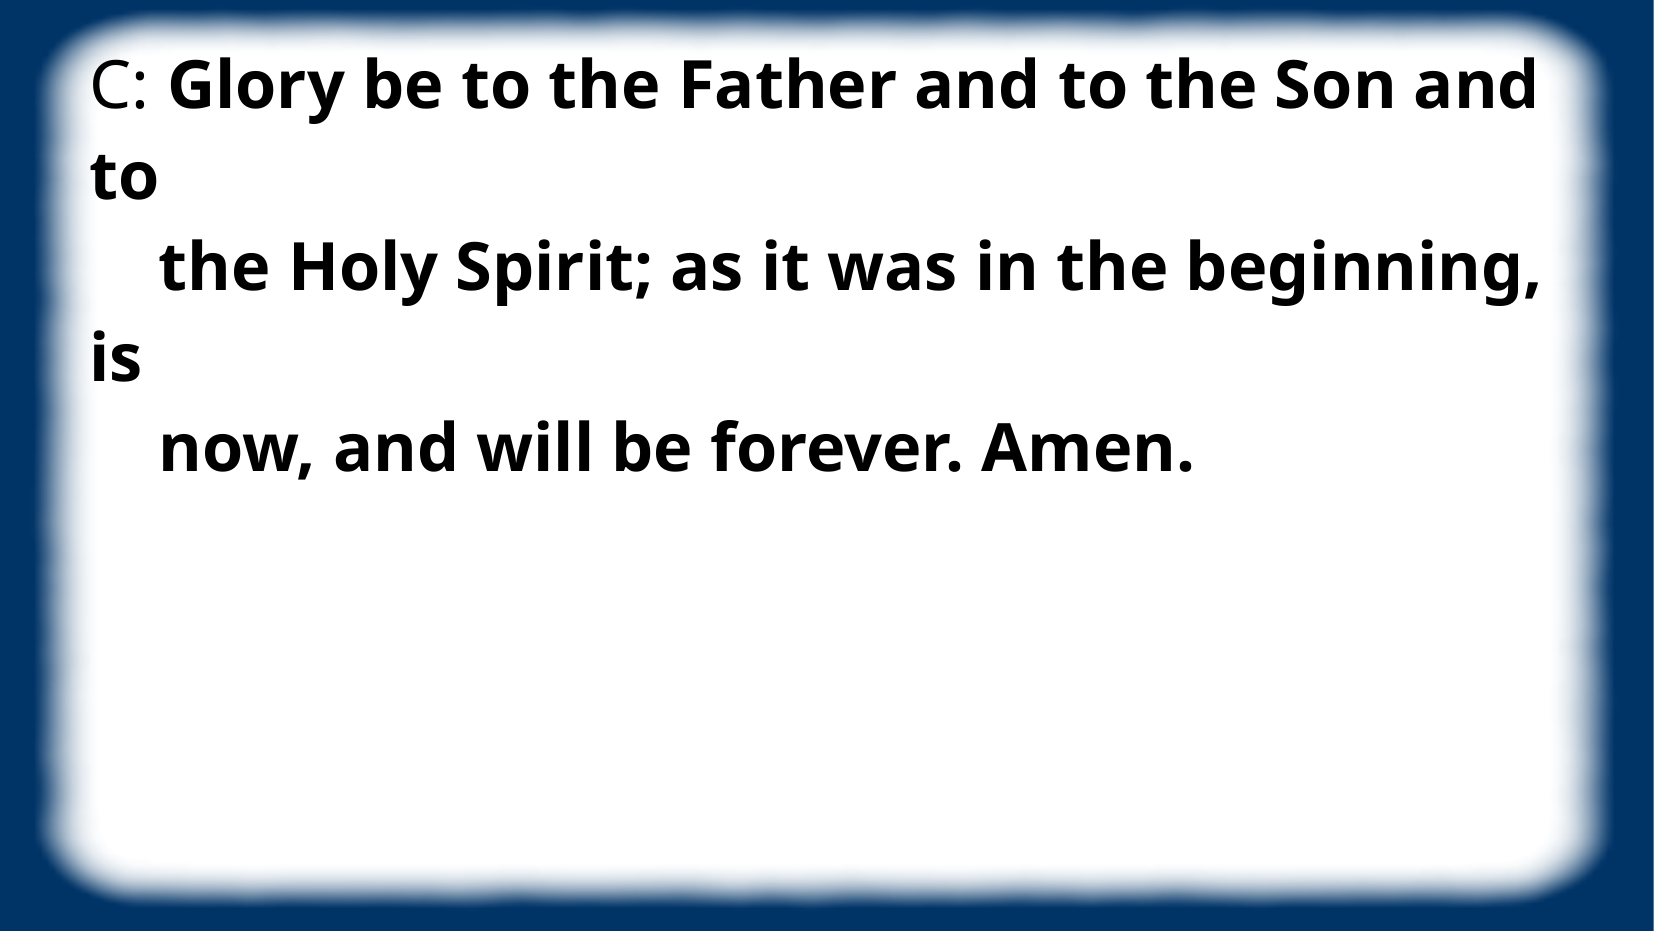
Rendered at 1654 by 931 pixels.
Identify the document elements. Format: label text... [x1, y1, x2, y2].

picture [0, 0, 1654, 931]
text_box C: Glory be to the Father and to the Son and to the Holy Spirit; as it was in the beginning, is now, and will be forever. Amen. [75, 30, 1591, 331]
